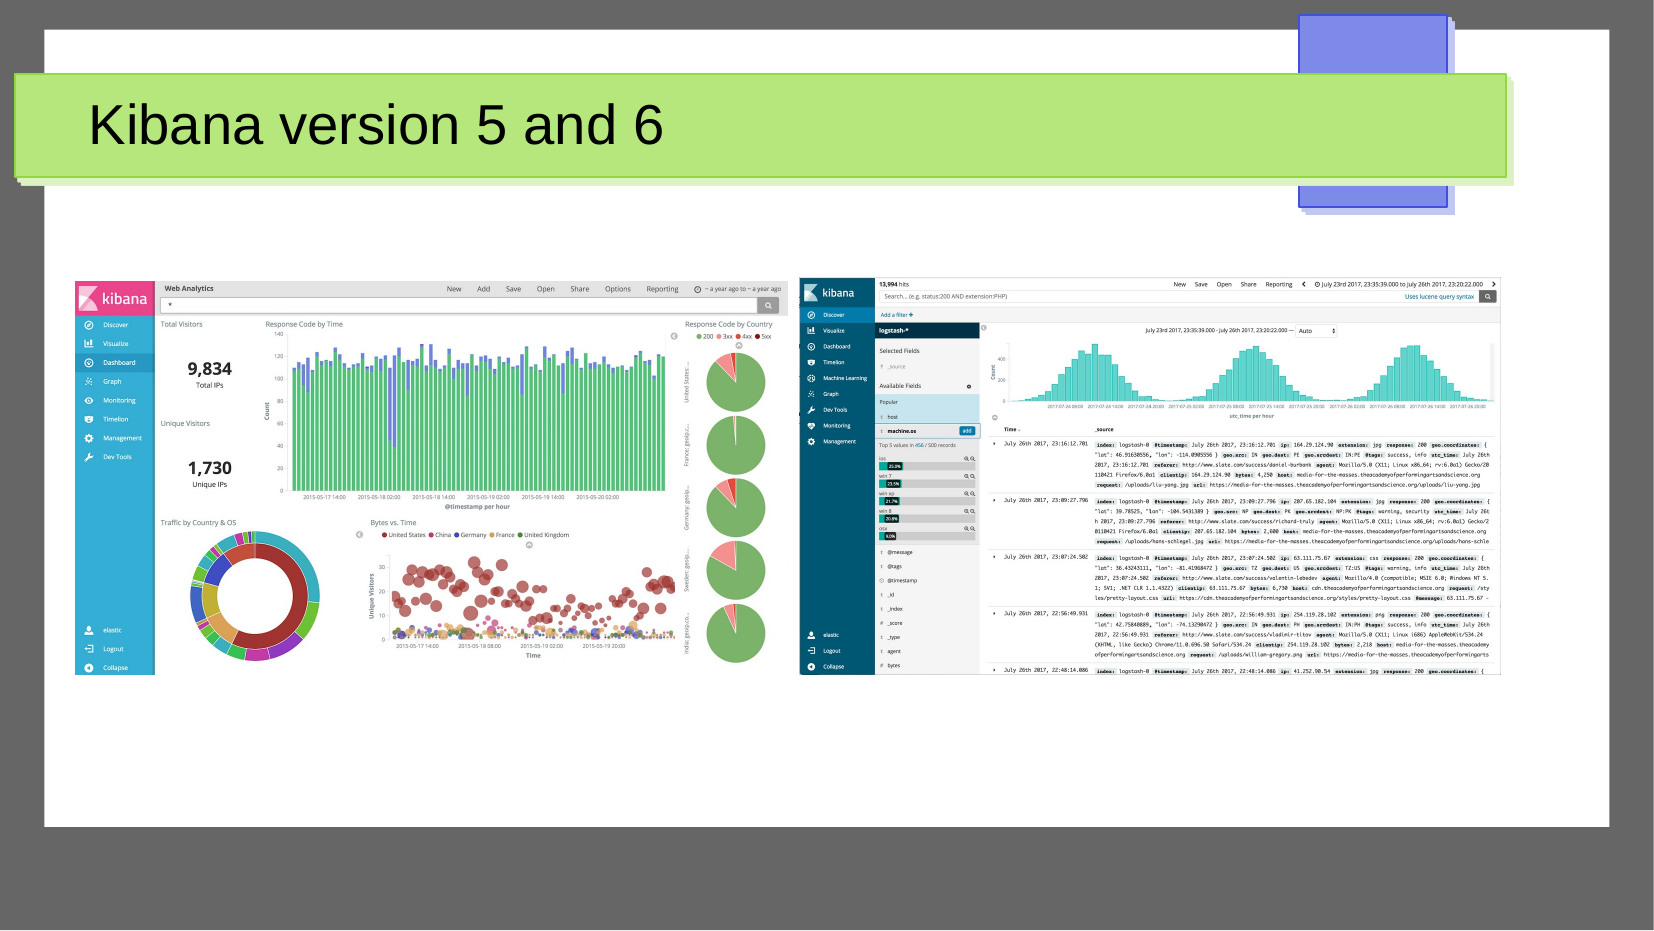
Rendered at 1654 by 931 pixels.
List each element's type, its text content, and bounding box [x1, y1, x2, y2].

picture [808, 375, 815, 382]
picture [808, 343, 814, 350]
picture [75, 281, 788, 676]
picture [824, 440, 855, 444]
title Kibana version 5 and 6 [88, 73, 1506, 178]
picture [824, 424, 850, 428]
picture [808, 632, 814, 639]
picture [804, 284, 817, 301]
picture [827, 289, 846, 296]
picture [846, 377, 866, 381]
picture [880, 329, 903, 333]
picture [799, 277, 1501, 676]
